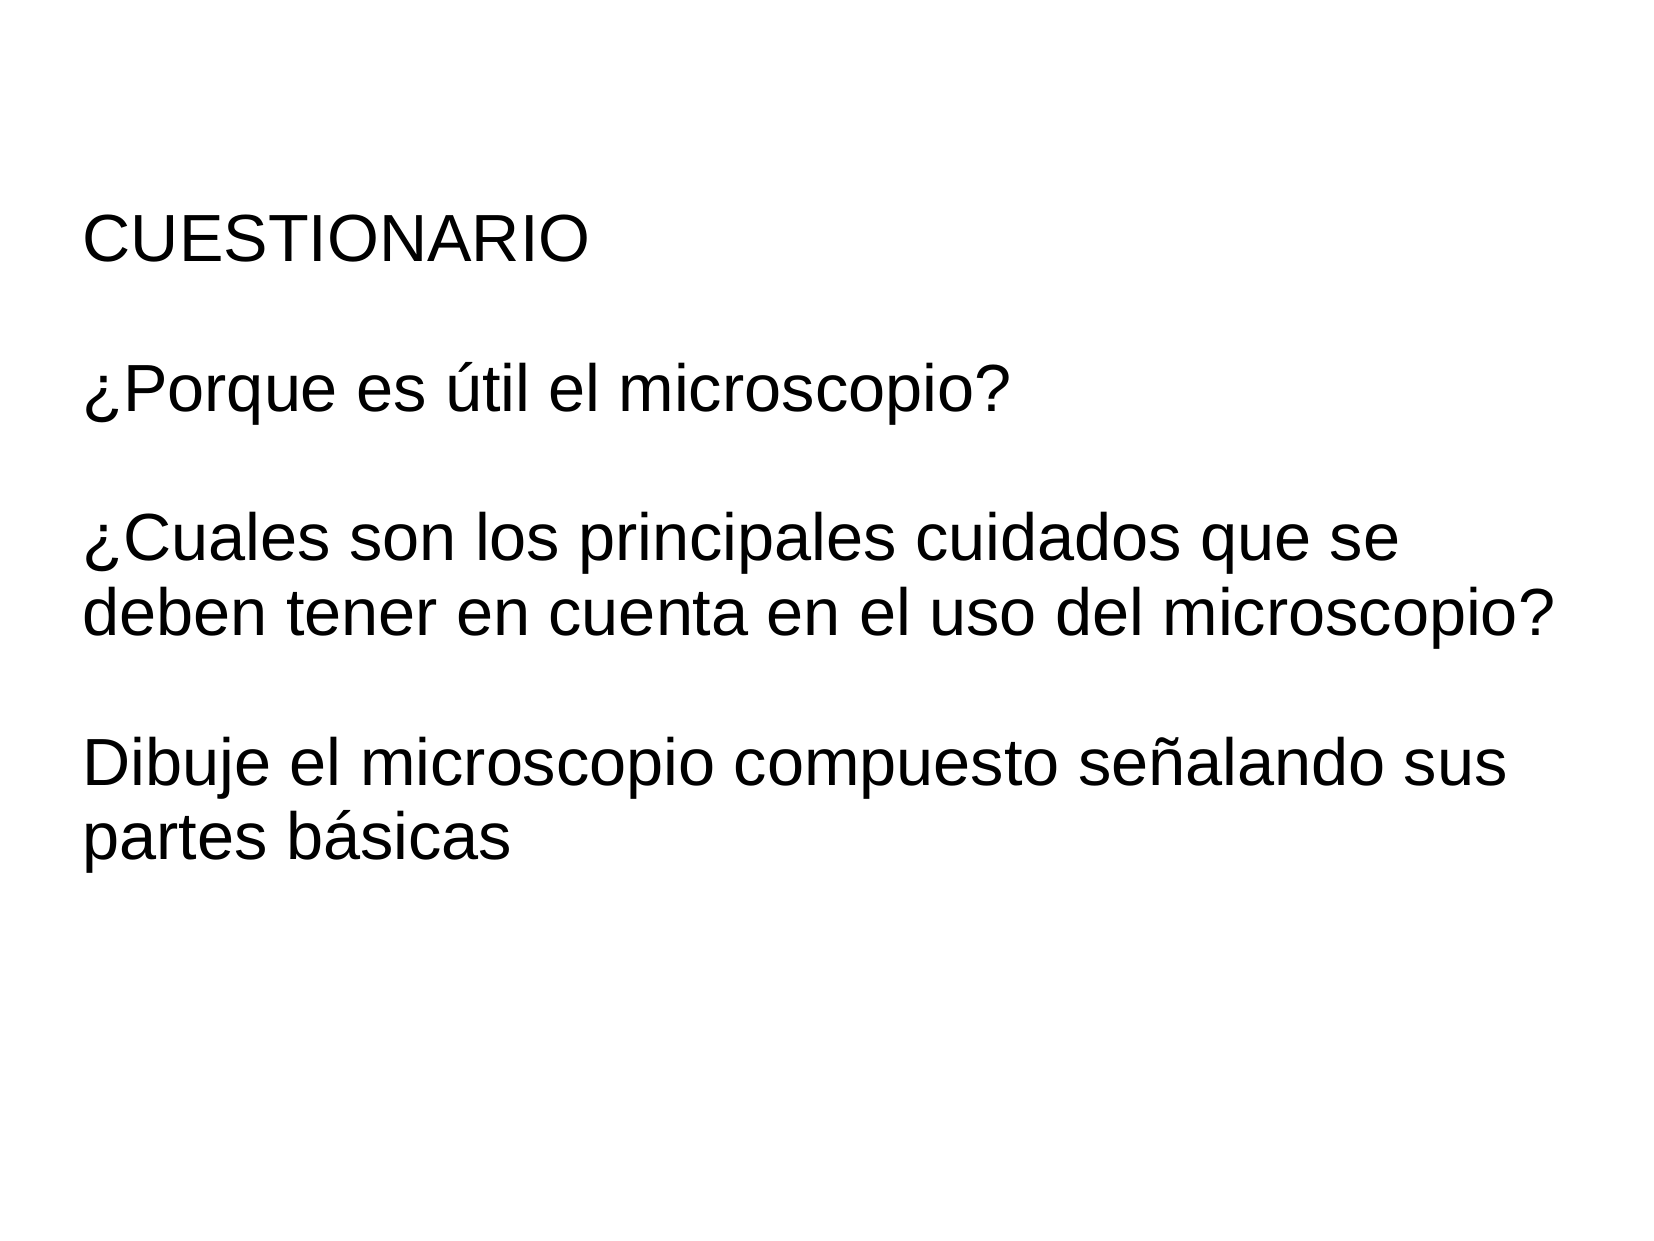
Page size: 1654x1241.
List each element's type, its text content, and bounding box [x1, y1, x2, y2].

subtitle CUESTIONARIO ¿Porque es útil el microscopio? ¿Cuales son los principales cuidados que se deben tener en cuenta en el uso del microscopio? Dibuje el microscopio compuesto señalando sus partes básicas [82, 201, 1571, 1099]
